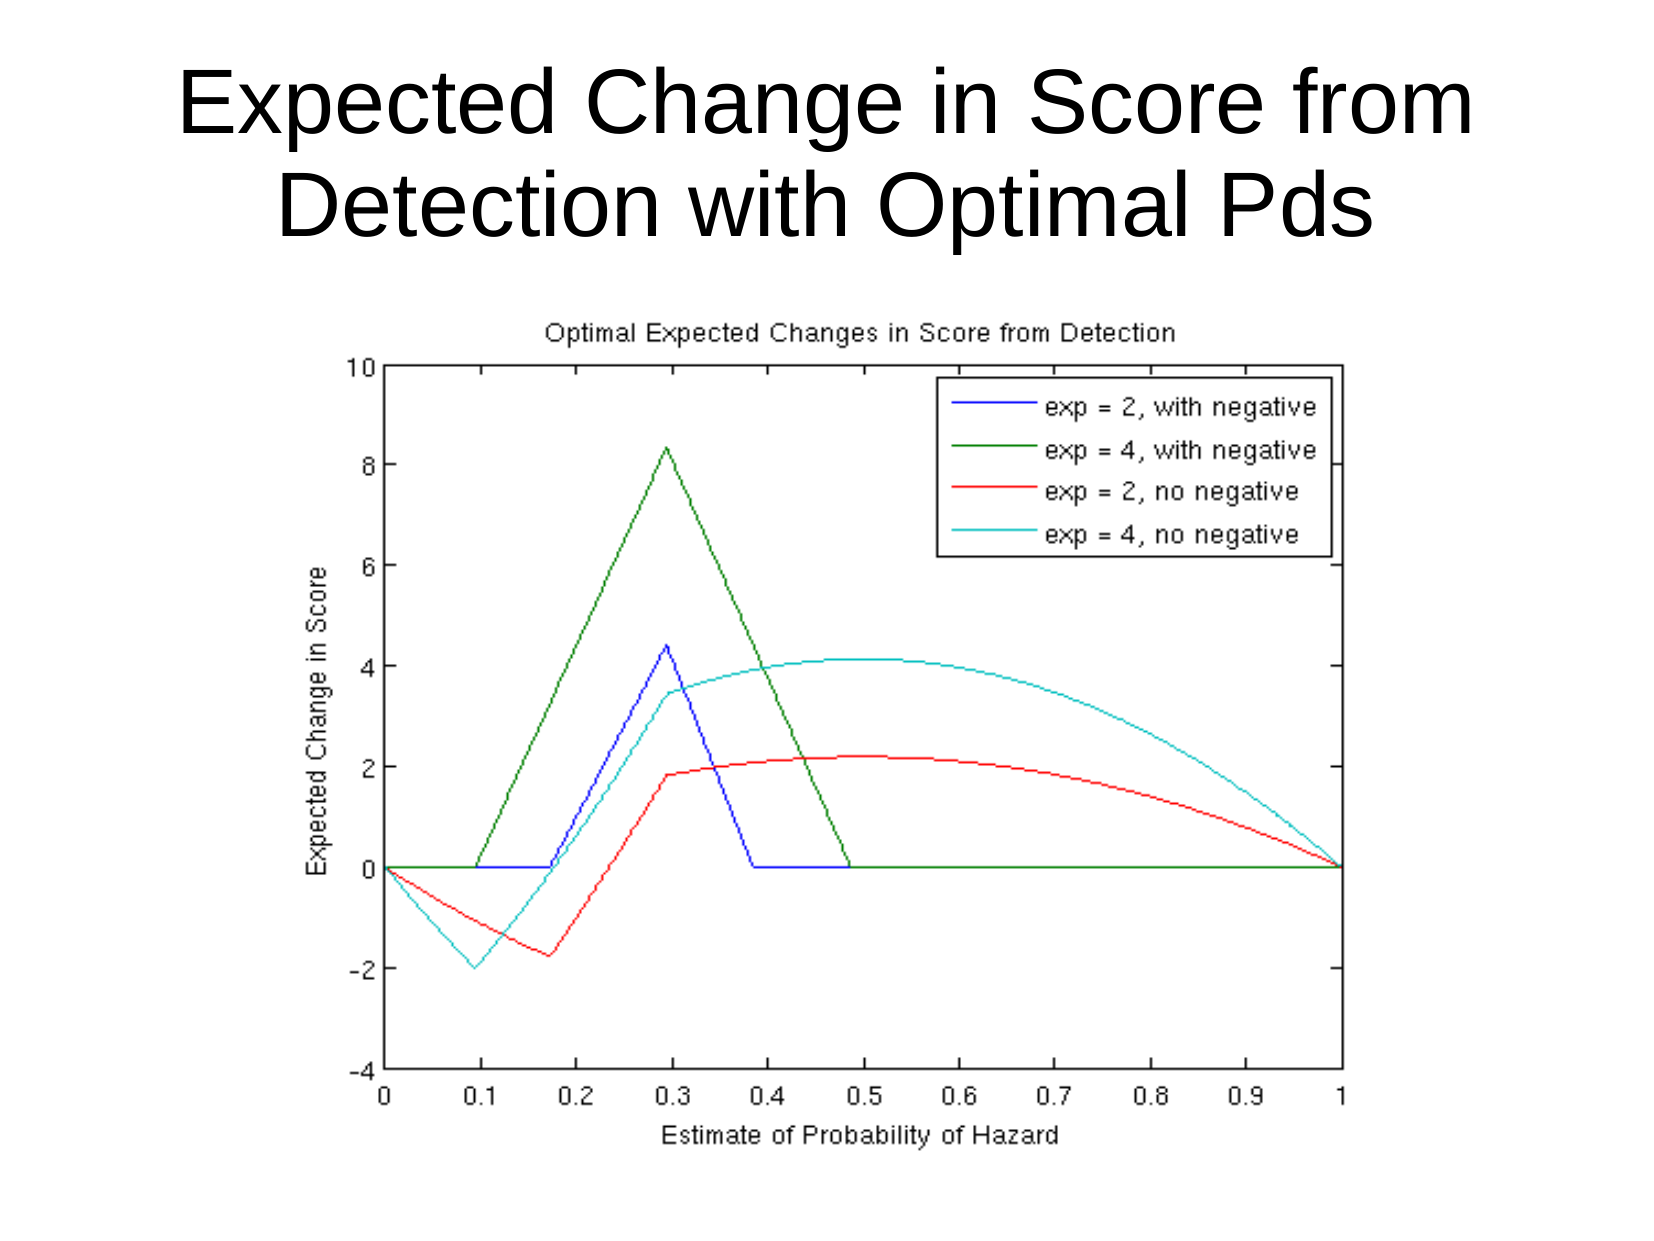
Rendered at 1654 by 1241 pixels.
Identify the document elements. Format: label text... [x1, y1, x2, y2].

title Expected Change in Score from Detection with Optimal Pds [82, 50, 1571, 256]
picture [225, 299, 1459, 1163]
